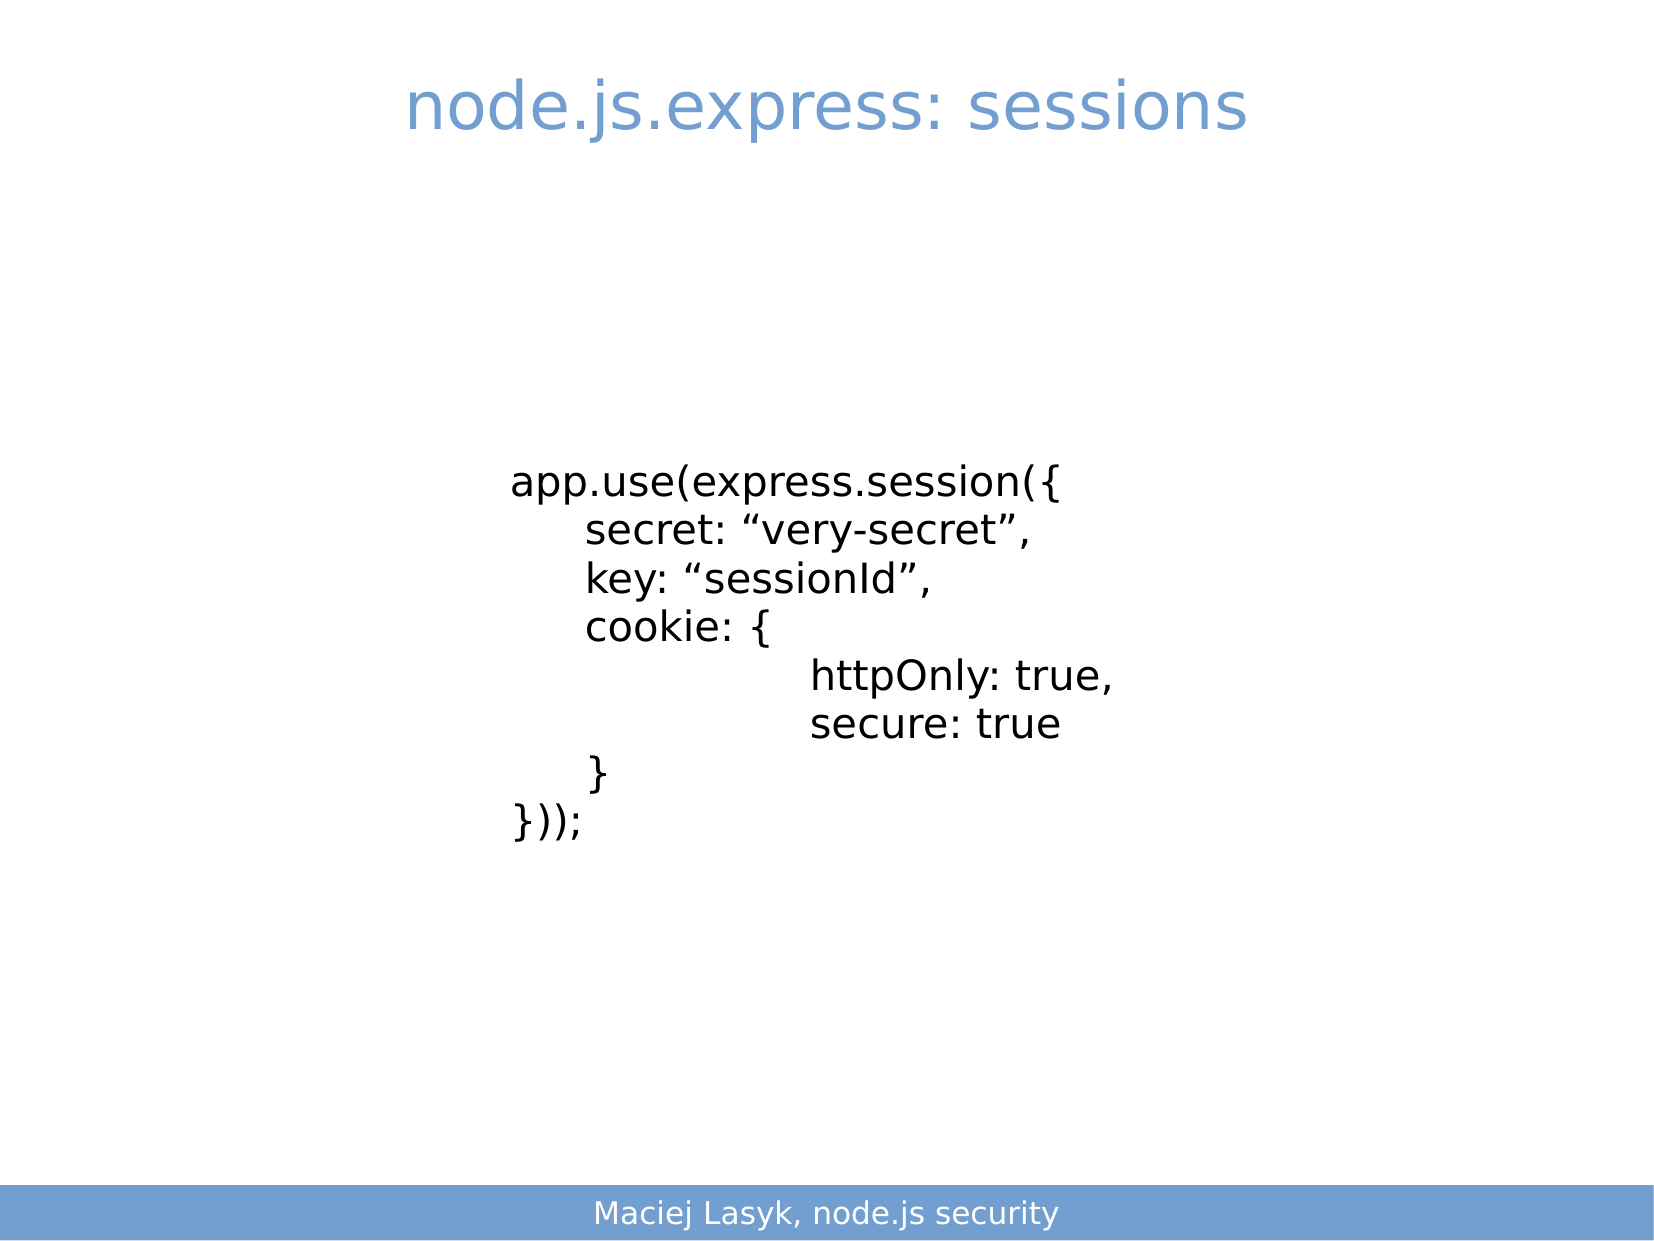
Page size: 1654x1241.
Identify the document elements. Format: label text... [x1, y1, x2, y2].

text_box [0, 1185, 1654, 1241]
text_box app.use(express.session({ secret: “very-secret”, key: “sessionId”, cookie: { httpOnly: true, secure: true } })); [495, 450, 1654, 853]
text_box node.js.express: sessions [389, 60, 1265, 153]
text_box Maciej Lasyk, node.js security [578, 1188, 1076, 1240]
